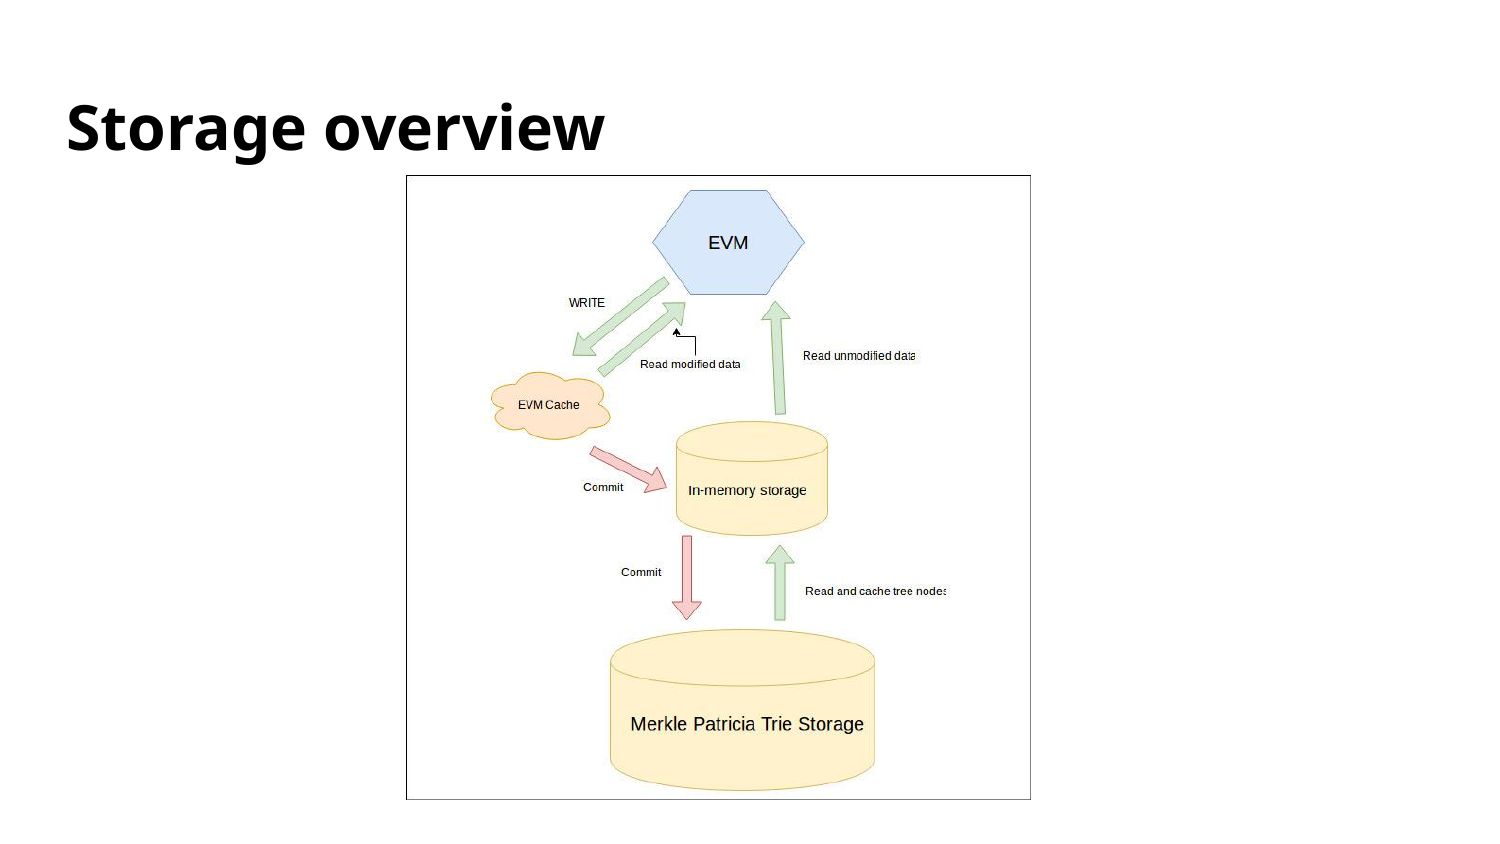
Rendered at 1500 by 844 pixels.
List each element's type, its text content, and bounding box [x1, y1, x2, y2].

title Storage overview [51, 72, 1449, 176]
picture [406, 175, 1031, 800]
